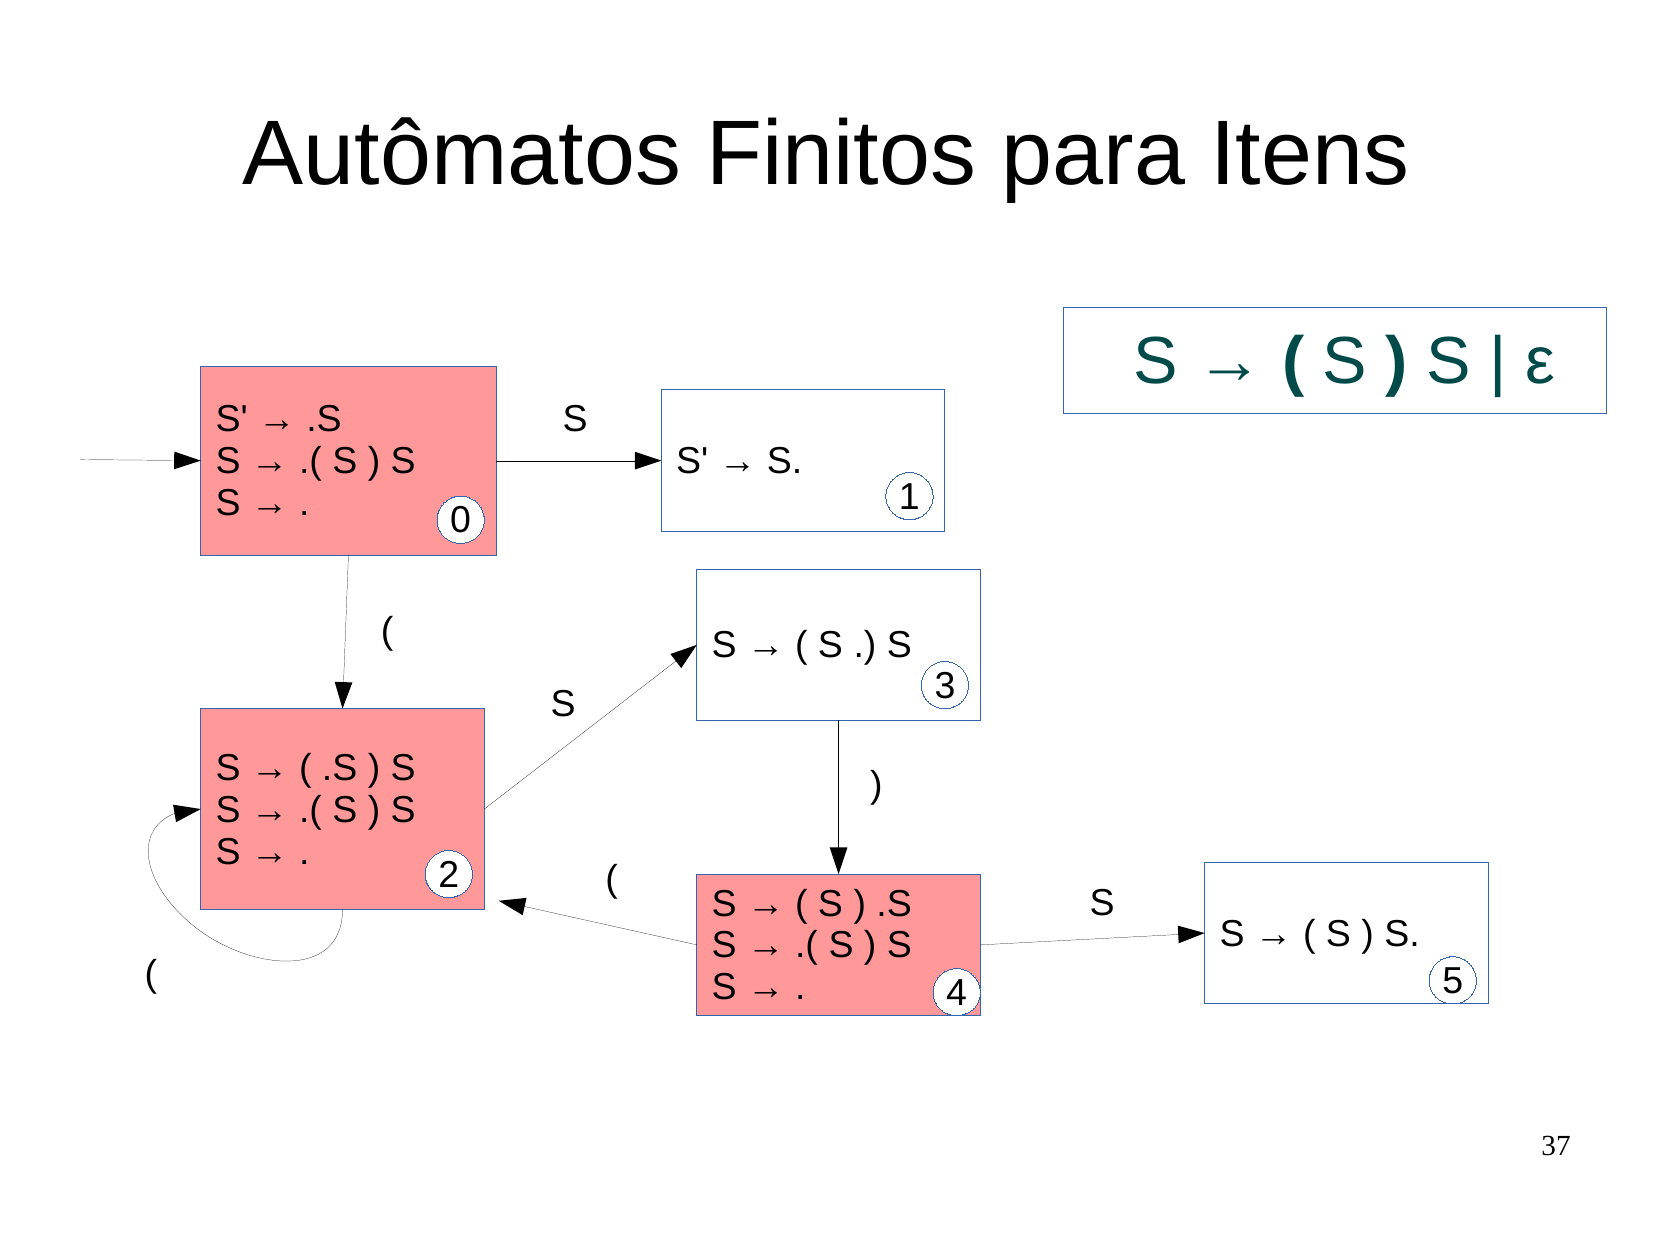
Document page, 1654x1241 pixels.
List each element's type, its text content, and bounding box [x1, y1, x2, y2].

text_box ) [855, 755, 898, 813]
text_box S [535, 675, 591, 733]
text_box 1 [885, 472, 934, 520]
text_box S → ( S .) S [696, 569, 981, 721]
text_box ( [590, 850, 633, 908]
text_box 4 [933, 968, 981, 1016]
list S → ( S ) S | ε [1063, 307, 1607, 414]
text_box 3 [921, 661, 969, 709]
text_box ( [366, 602, 409, 660]
title Autômatos Finitos para Itens [82, 49, 1571, 257]
text_box ( [129, 944, 173, 1002]
text_box S → ( .S ) S S → .( S ) S S → . [200, 708, 485, 910]
text_box S → ( S ) .S S → .( S ) S S → . [696, 874, 981, 1016]
text_box S → ( S ) S. [1204, 862, 1489, 1004]
text_box S' → S. [661, 389, 945, 532]
text_box S [1074, 874, 1130, 931]
text_box S' → .S S → .( S ) S S → . [200, 366, 497, 556]
text_box 0 [437, 496, 485, 544]
text_box S [547, 389, 603, 447]
text_box 2 [425, 850, 473, 898]
text_box 5 [1429, 956, 1477, 1004]
